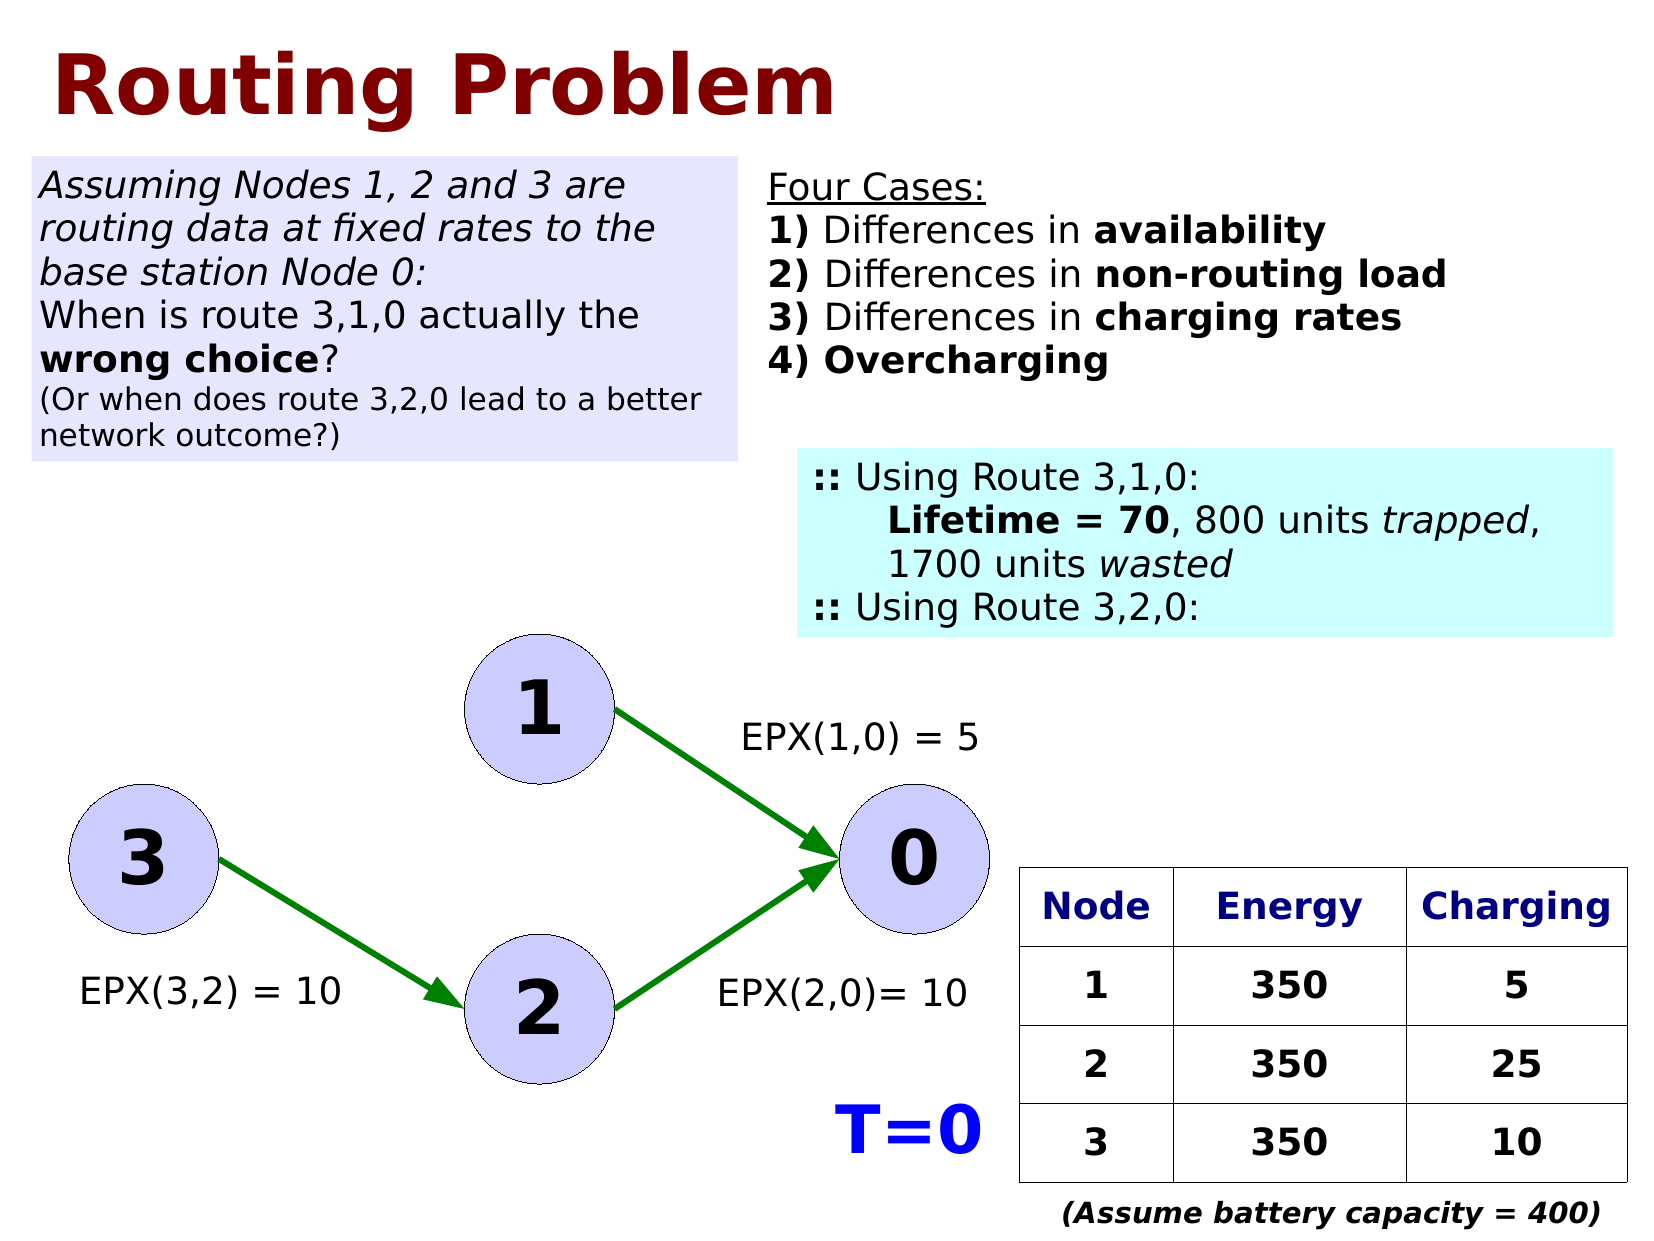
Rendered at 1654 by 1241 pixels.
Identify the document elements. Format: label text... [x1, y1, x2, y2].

table_cell 10 [1407, 1104, 1627, 1182]
text_box EPX(1,0) = 5 [725, 708, 996, 768]
table_cell 2 [1020, 1026, 1173, 1103]
table_cell 5 [1407, 947, 1627, 1025]
text_box 3 [68, 784, 219, 935]
text_box Assuming Nodes 1, 2 and 3 are routing data at fixed rates to the base station Node 0: When is route 3,1,0 actually the wrong choice? (Or when does route 3,2,0 lead to a better network outcome?) [31, 156, 739, 462]
table_header Node [1020, 868, 1173, 946]
table_cell 25 [1407, 1026, 1627, 1103]
table_header Charging [1407, 868, 1627, 946]
text_box (Assume battery capacity = 400) [1022, 1188, 1641, 1238]
table_cell 350 [1174, 1026, 1406, 1103]
table_header Energy [1174, 868, 1406, 946]
table_cell 350 [1174, 1104, 1406, 1182]
title Routing Problem [51, 0, 1654, 173]
text_box 1 [464, 634, 615, 785]
text_box EPX(3,2) = 10 [64, 962, 358, 1021]
text_box 2 [464, 934, 615, 1085]
text_box 0 [839, 784, 990, 935]
text_box EPX(2,0)= 10 [701, 964, 984, 1055]
text_box Four Cases: 1) Differences in availability 2) Differences in non-routing load 3) Differences in charging rates 4) Overcharging [752, 157, 1520, 565]
table_cell 1 [1020, 947, 1173, 1025]
table_cell 3 [1020, 1104, 1173, 1182]
text_box T=0 [820, 1084, 999, 1180]
table_cell 350 [1174, 947, 1406, 1025]
text_box :: Using Route 3,1,0: Lifetime = 70, 800 units trapped, 1700 units wasted :: Using Route 3,2,0: [797, 448, 1614, 638]
